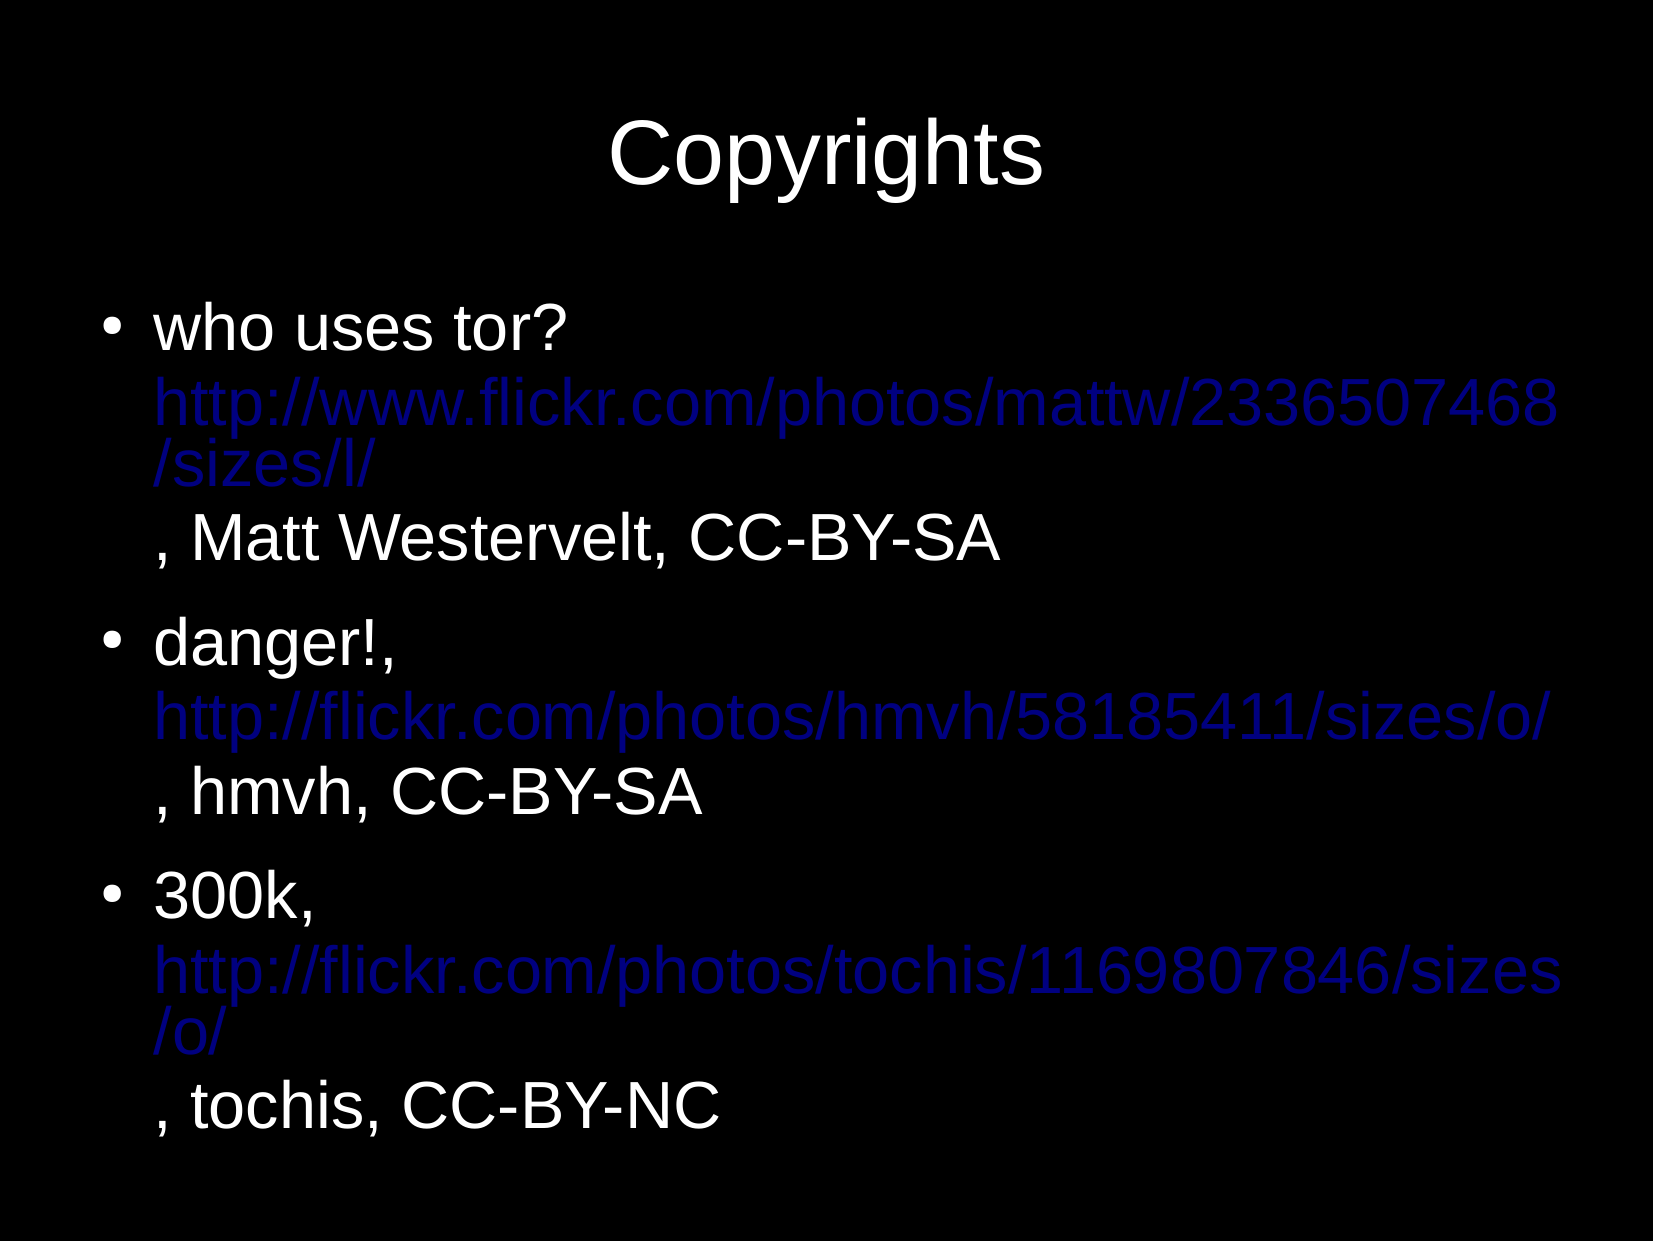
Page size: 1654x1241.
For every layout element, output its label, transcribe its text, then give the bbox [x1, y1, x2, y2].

title Copyrights [82, 49, 1571, 257]
list who uses tor? http://www.flickr.com/photos/mattw/2336507468/sizes/l/, Matt Westervelt, CC-BY-SA danger!,http://flickr.com/photos/hmvh/58185411/sizes/o/, hmvh, CC-BY-SA 300k, http://flickr.com/photos/tochis/1169807846/sizes/o/, tochis, CC-BY-NC [82, 290, 1571, 1095]
